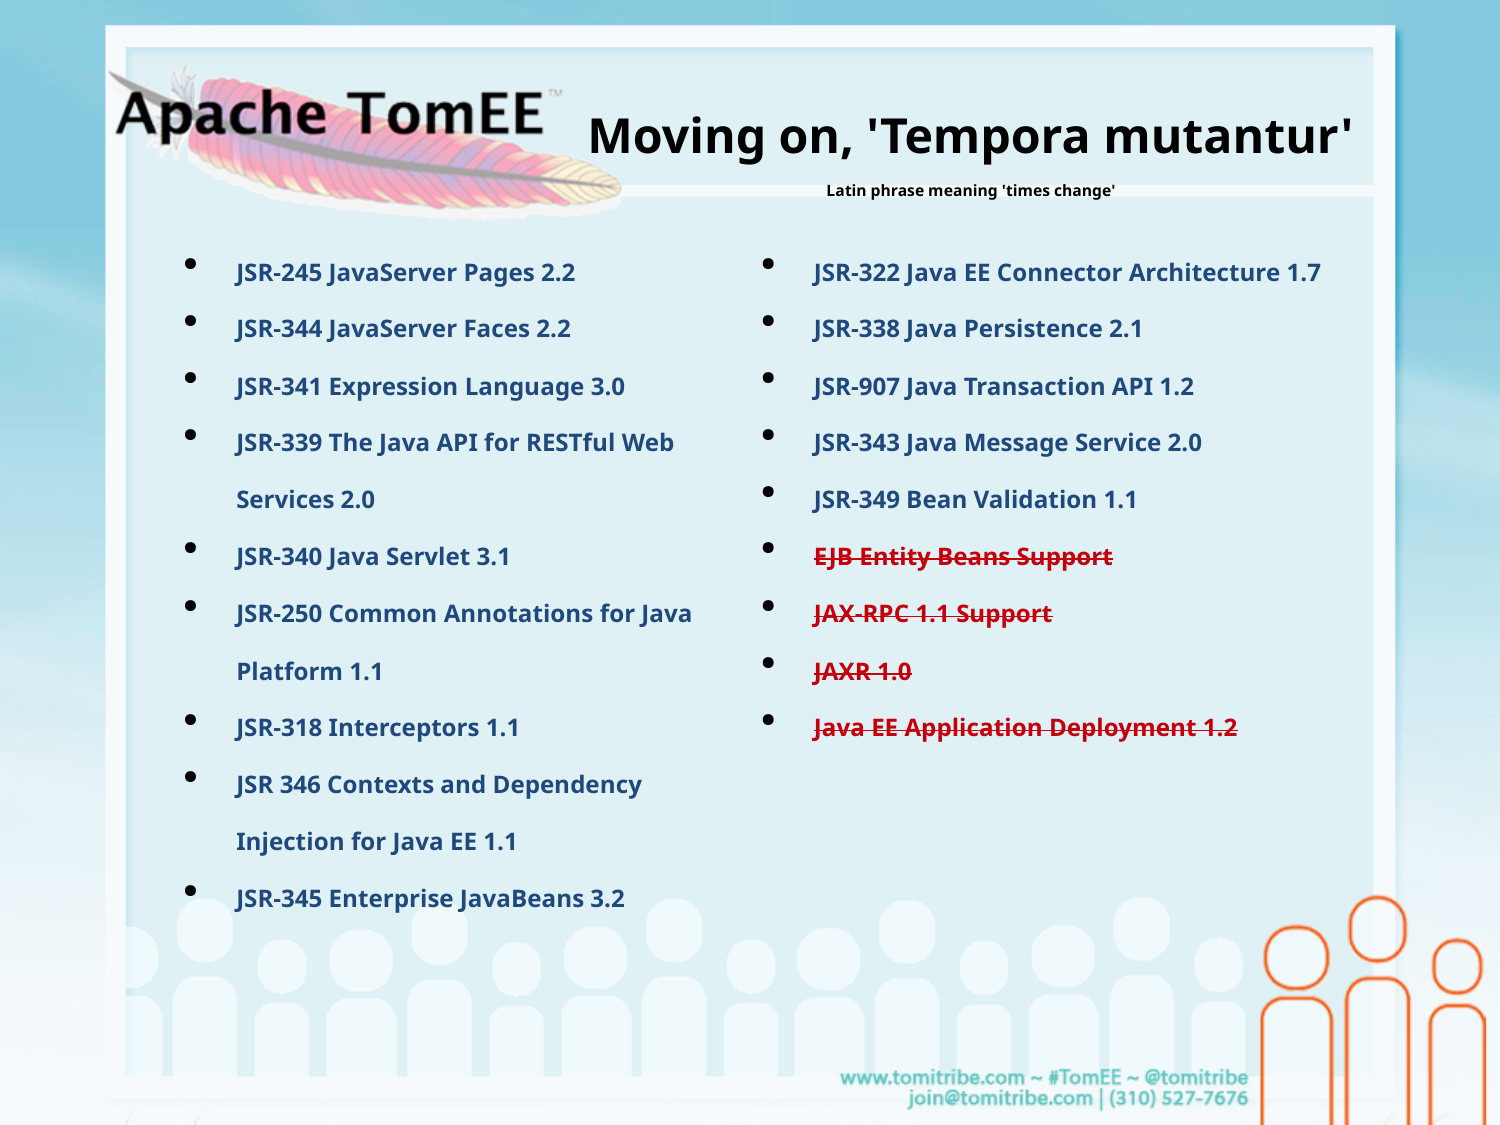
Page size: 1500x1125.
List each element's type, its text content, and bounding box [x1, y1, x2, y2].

picture [0, 0, 1500, 1125]
list JSR-245 JavaServer Pages 2.2 JSR-344 JavaServer Faces 2.2 JSR-341 Expression Language 3.0 JSR-339 The Java API for RESTful Web Services 2.0 JSR-340 Java Servlet 3.1 JSR-250 Common Annotations for Java Platform 1.1 JSR-318 Interceptors 1.1 JSR 346 Contexts and Dependency Injection for Java EE 1.1 JSR-345 Enterprise JavaBeans 3.2 [165, 236, 734, 1017]
list JSR-322 Java EE Connector Architecture 1.7 JSR-338 Java Persistence 2.1 JSR-907 Java Transaction API 1.2 JSR-343 Java Message Service 2.0 JSR-349 Bean Validation 1.1 EJB Entity Beans Support JAX-RPC 1.1 Support JAXR 1.0 Java EE Application Deployment 1.2 [743, 236, 1335, 945]
title Moving on, 'Tempora mutantur' Latin phrase meaning 'times change' [546, 59, 1396, 213]
